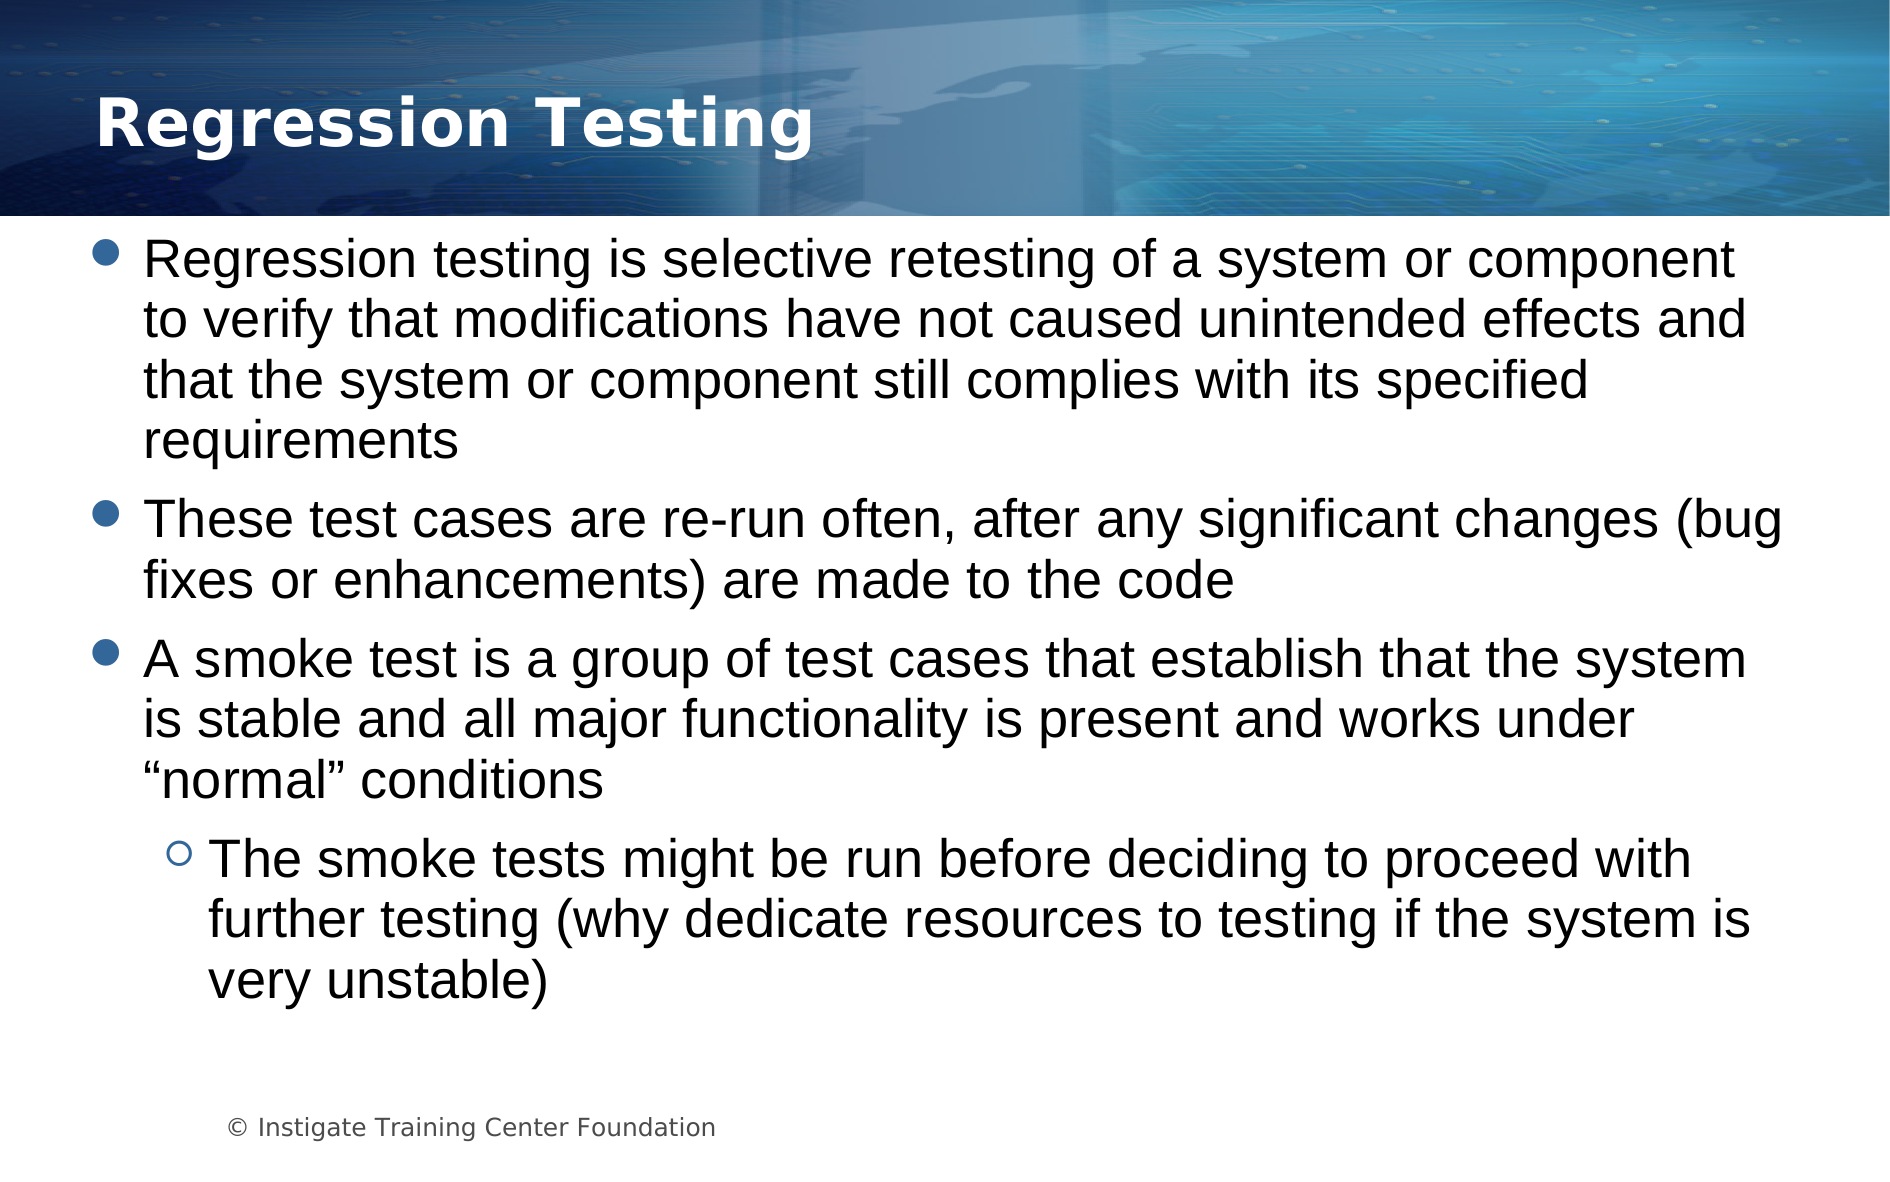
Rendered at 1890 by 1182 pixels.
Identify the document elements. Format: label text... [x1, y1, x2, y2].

picture [0, 0, 1890, 216]
list Regression testing is selective retesting of a system or component to verify that modifications have not caused unintended effects and that the system or component still complies with its specified requirements These test cases are re-run often, after any significant changes (bug fixes or enhancements) are made to the code A smoke test is a group of test cases that establish that the system is stable and all major functionality is present and works under “normal” conditions The smoke tests might be run before deciding to proceed with further testing (why dedicate resources to testing if the system is very unstable) [88, 228, 1788, 1013]
title Regression Testing [94, 47, 1793, 217]
